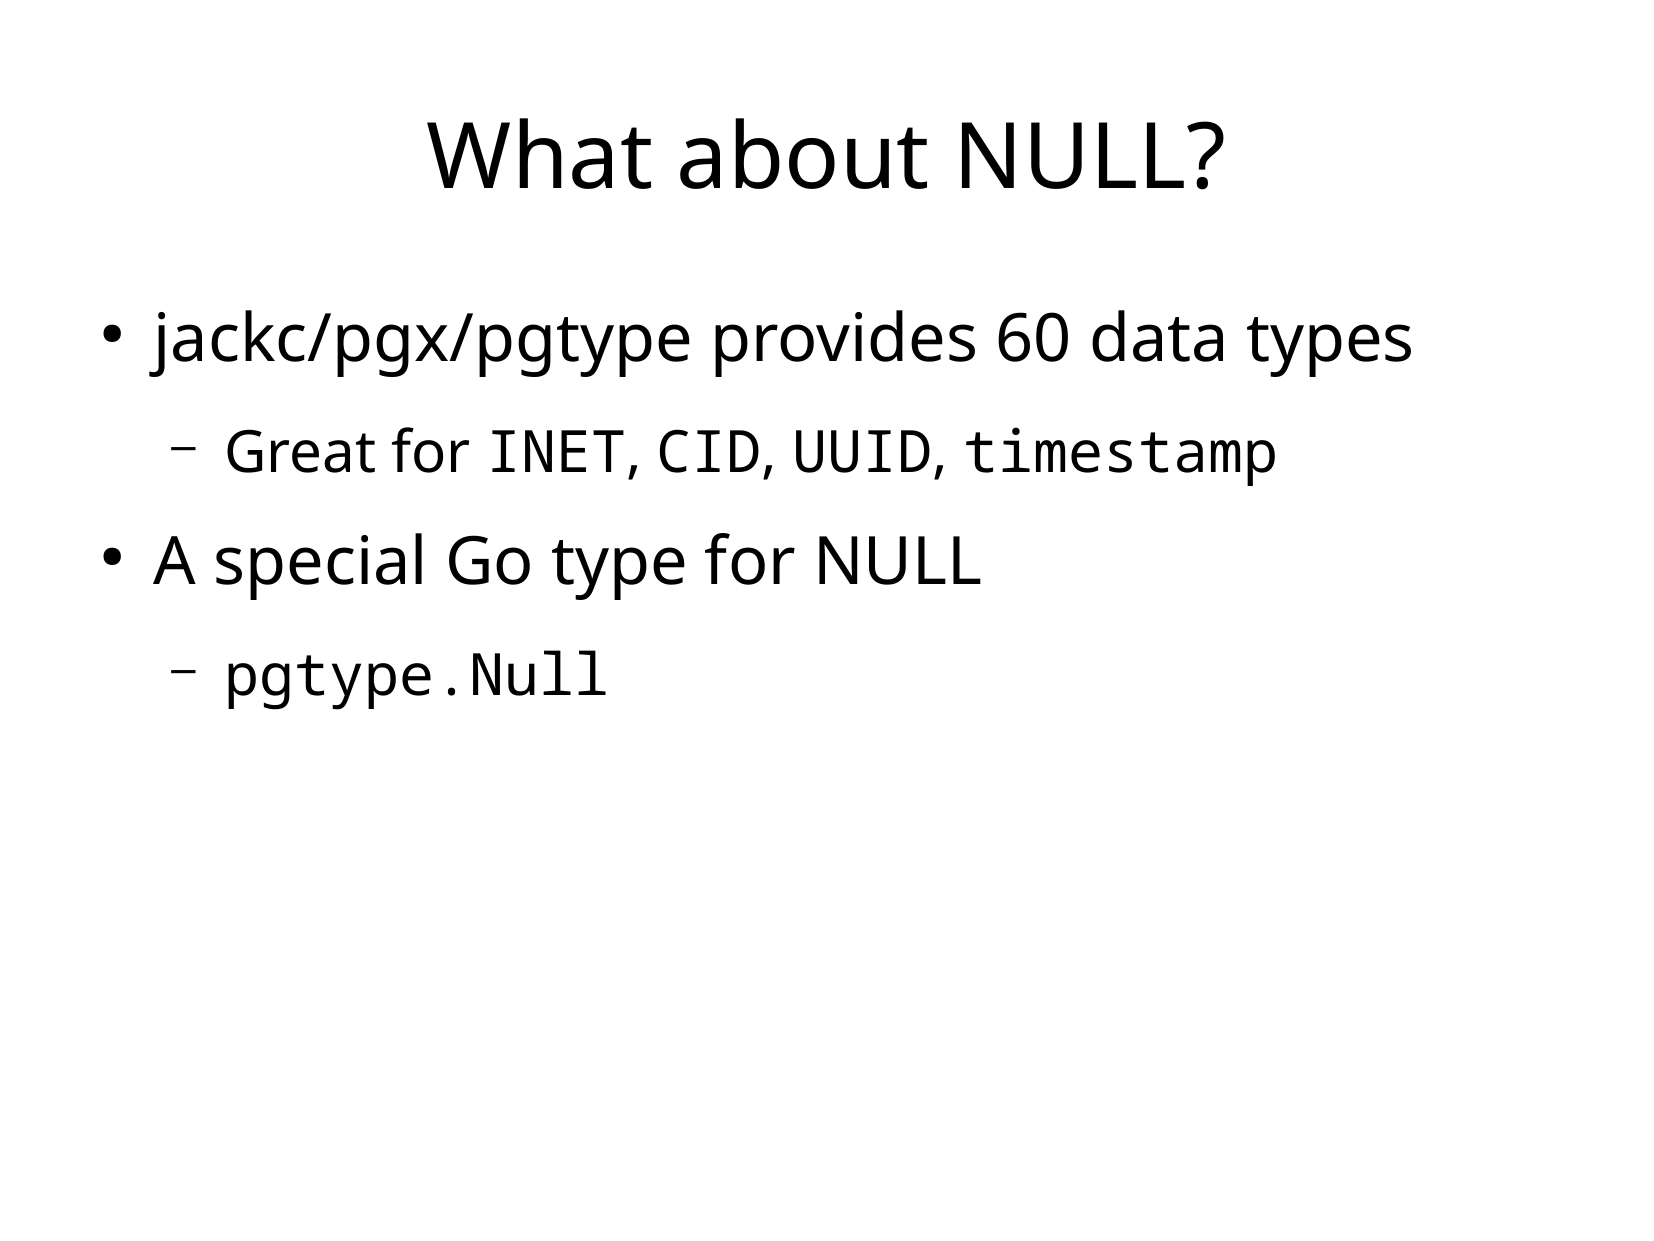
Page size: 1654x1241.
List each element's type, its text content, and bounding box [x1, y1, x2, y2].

title What about NULL? [82, 49, 1571, 257]
list jackc/pgx/pgtype provides 60 data types Great for INET, CID, UUID, timestamp A special Go type for NULL pgtype.Null [82, 290, 1571, 1010]
